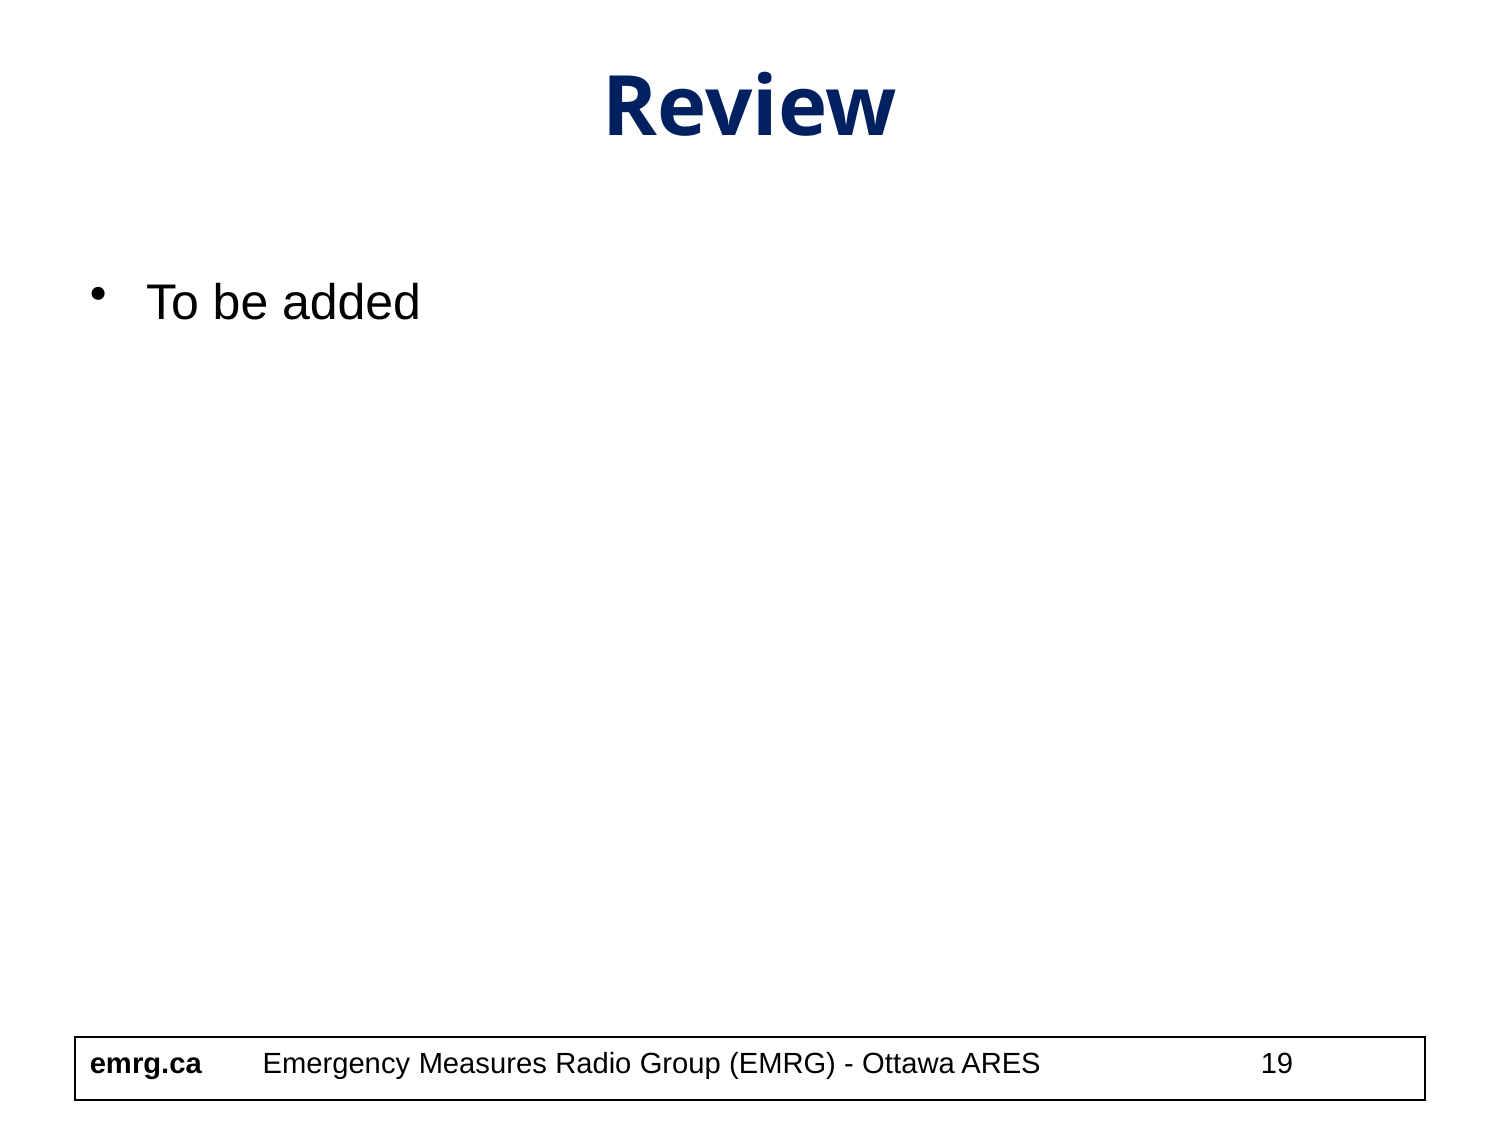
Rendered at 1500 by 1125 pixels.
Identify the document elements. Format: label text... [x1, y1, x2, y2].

text_box To be added [74, 262, 1425, 1005]
footer Emergency Measures Radio Group (EMRG) - Ottawa ARES [247, 1037, 1238, 1103]
slide_number <number> [1246, 1037, 1425, 1103]
text_box Review [74, 45, 1425, 233]
